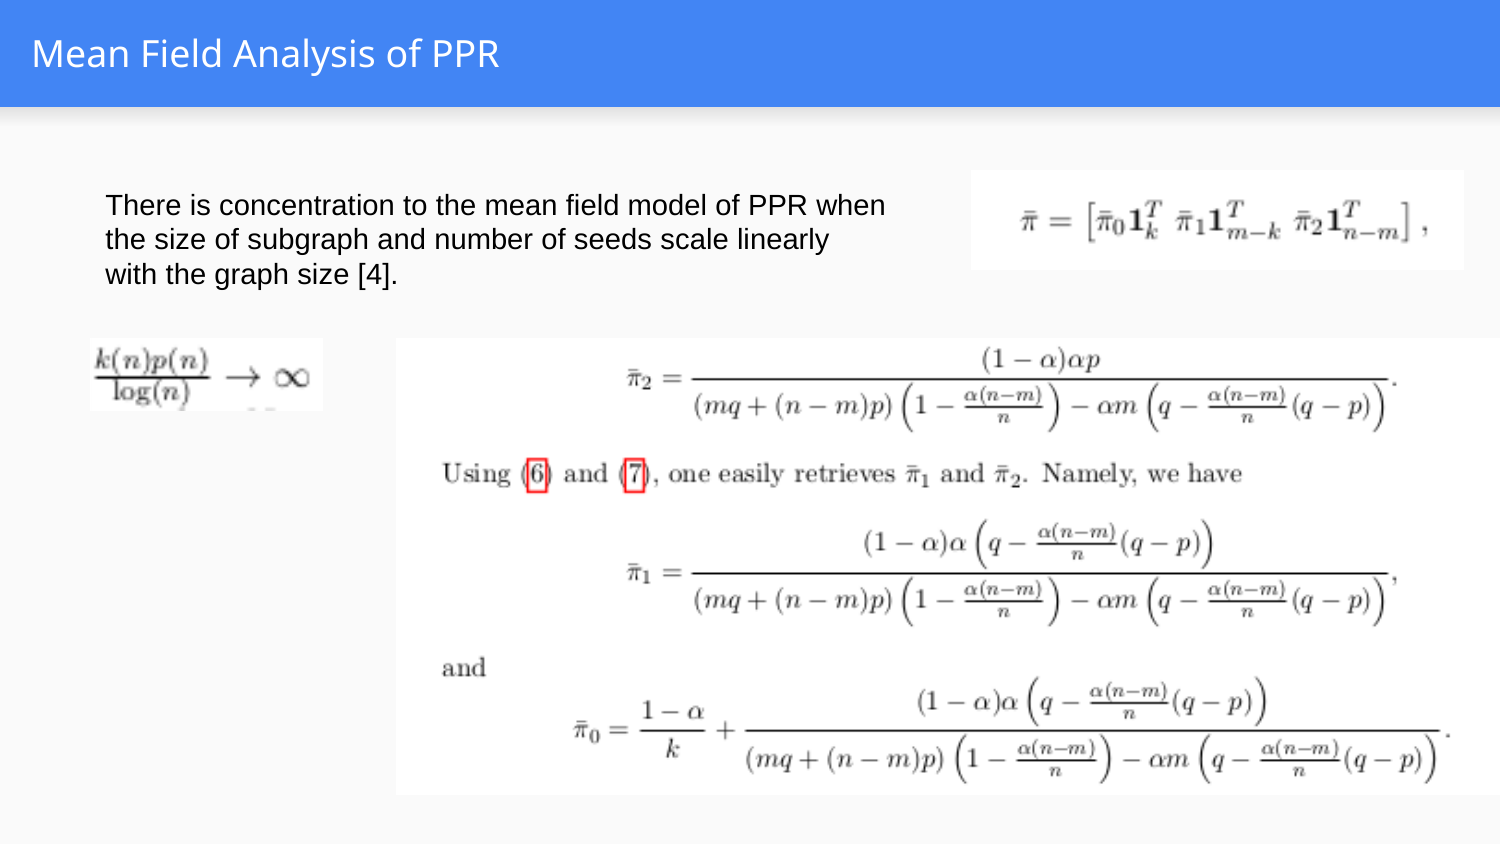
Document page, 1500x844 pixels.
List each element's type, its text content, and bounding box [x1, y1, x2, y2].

picture [971, 170, 1464, 270]
text_box There is concentration to the mean field model of PPR when the size of subgraph and number of seeds scale linearly with the graph size [4]. [90, 170, 906, 297]
title Mean Field Analysis of PPR [16, 2, 1464, 102]
picture [90, 338, 323, 411]
picture [396, 338, 1500, 795]
